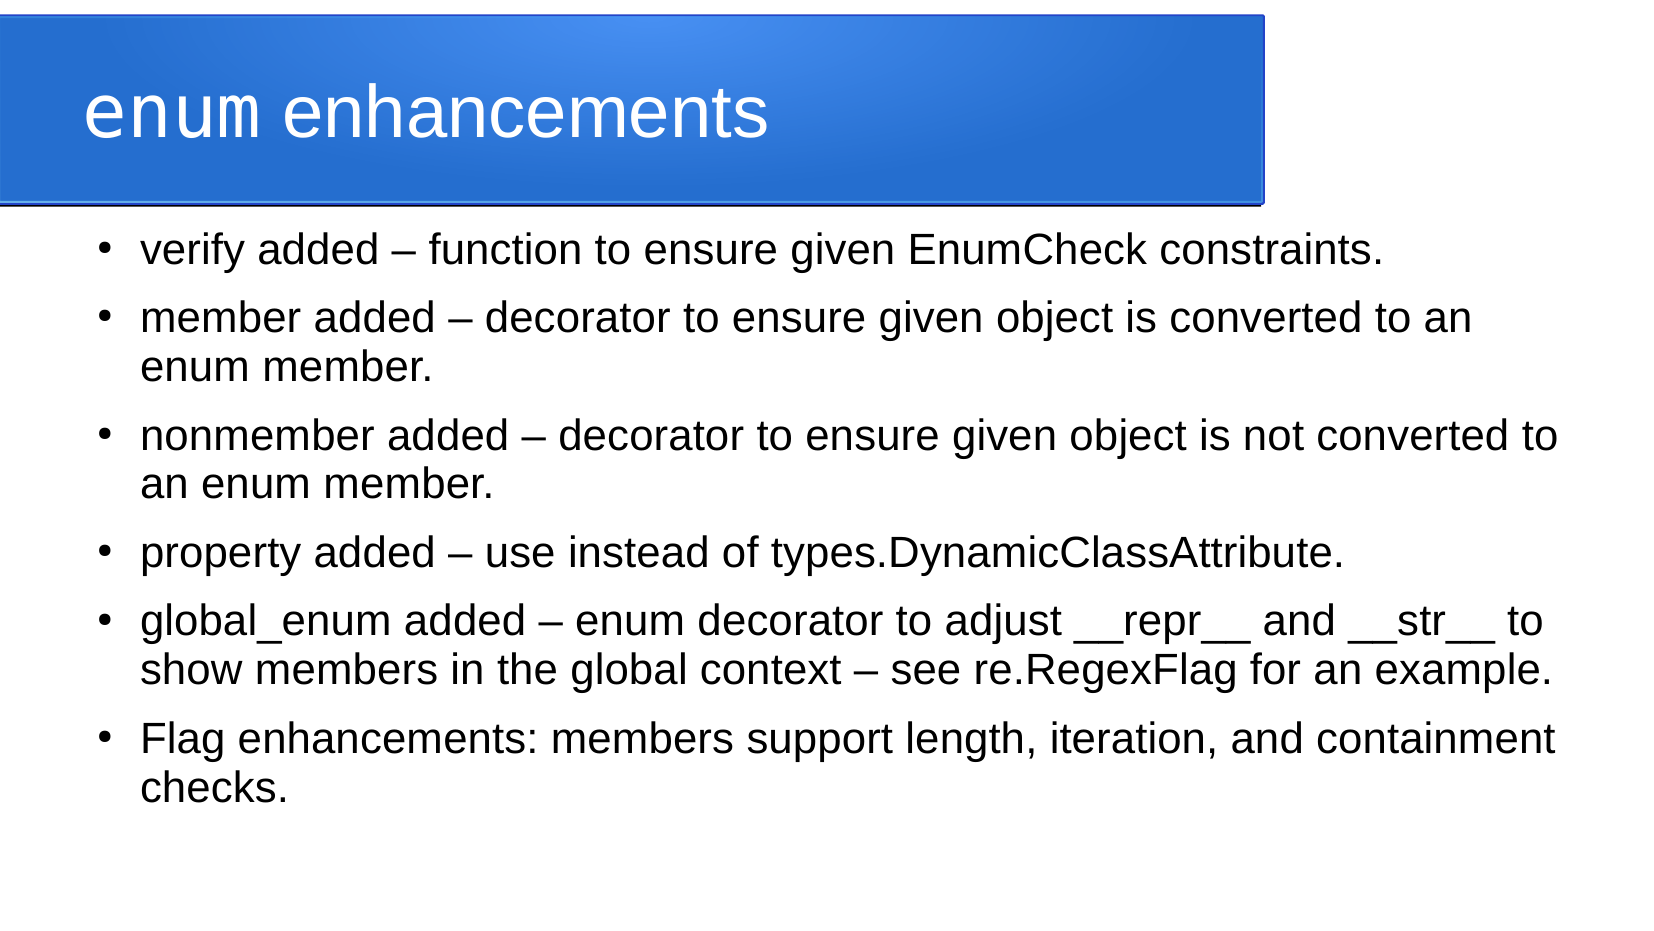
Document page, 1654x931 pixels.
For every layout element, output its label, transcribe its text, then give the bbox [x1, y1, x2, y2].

title enum enhancements [82, 35, 1235, 189]
list verify added – function to ensure given EnumCheck constraints. member added – decorator to ensure given object is converted to an enum member. nonmember added – decorator to ensure given object is not converted to an enum member. property added – use instead of types.DynamicClassAttribute. global_enum added – enum decorator to adjust __repr__ and __str__ to show members in the global context – see re.RegexFlag for an example. Flag enhancements: members support length, iteration, and containment checks. [82, 224, 1571, 856]
